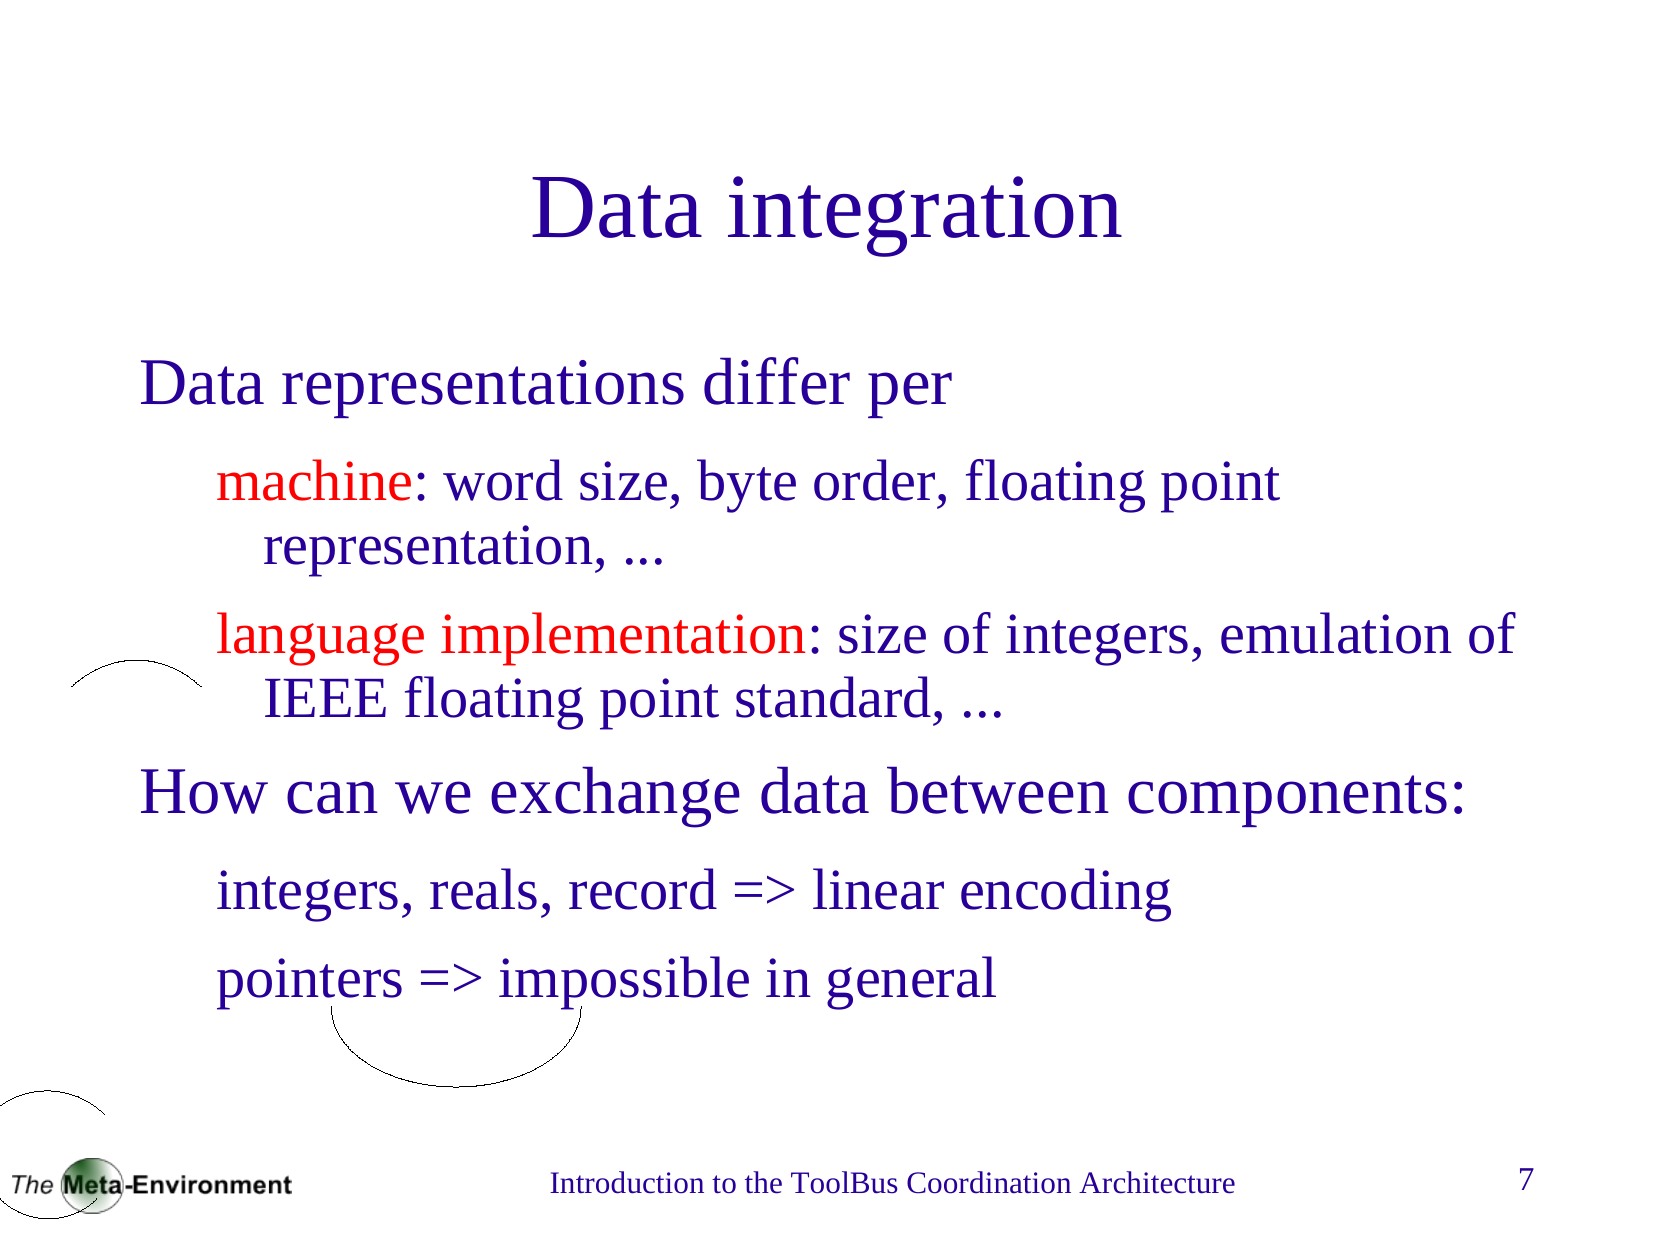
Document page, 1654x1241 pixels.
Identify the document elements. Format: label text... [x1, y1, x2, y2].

title Data integration [121, 102, 1534, 311]
picture [12, 1158, 292, 1214]
list Data representations differ per machine: word size, byte order, floating point representation, ... language implementation: size of integers, emulation of IEEE floating point standard, ... How can we exchange data between components: integers, reals, record => linear encoding pointers => impossible in general [121, 344, 1534, 1127]
